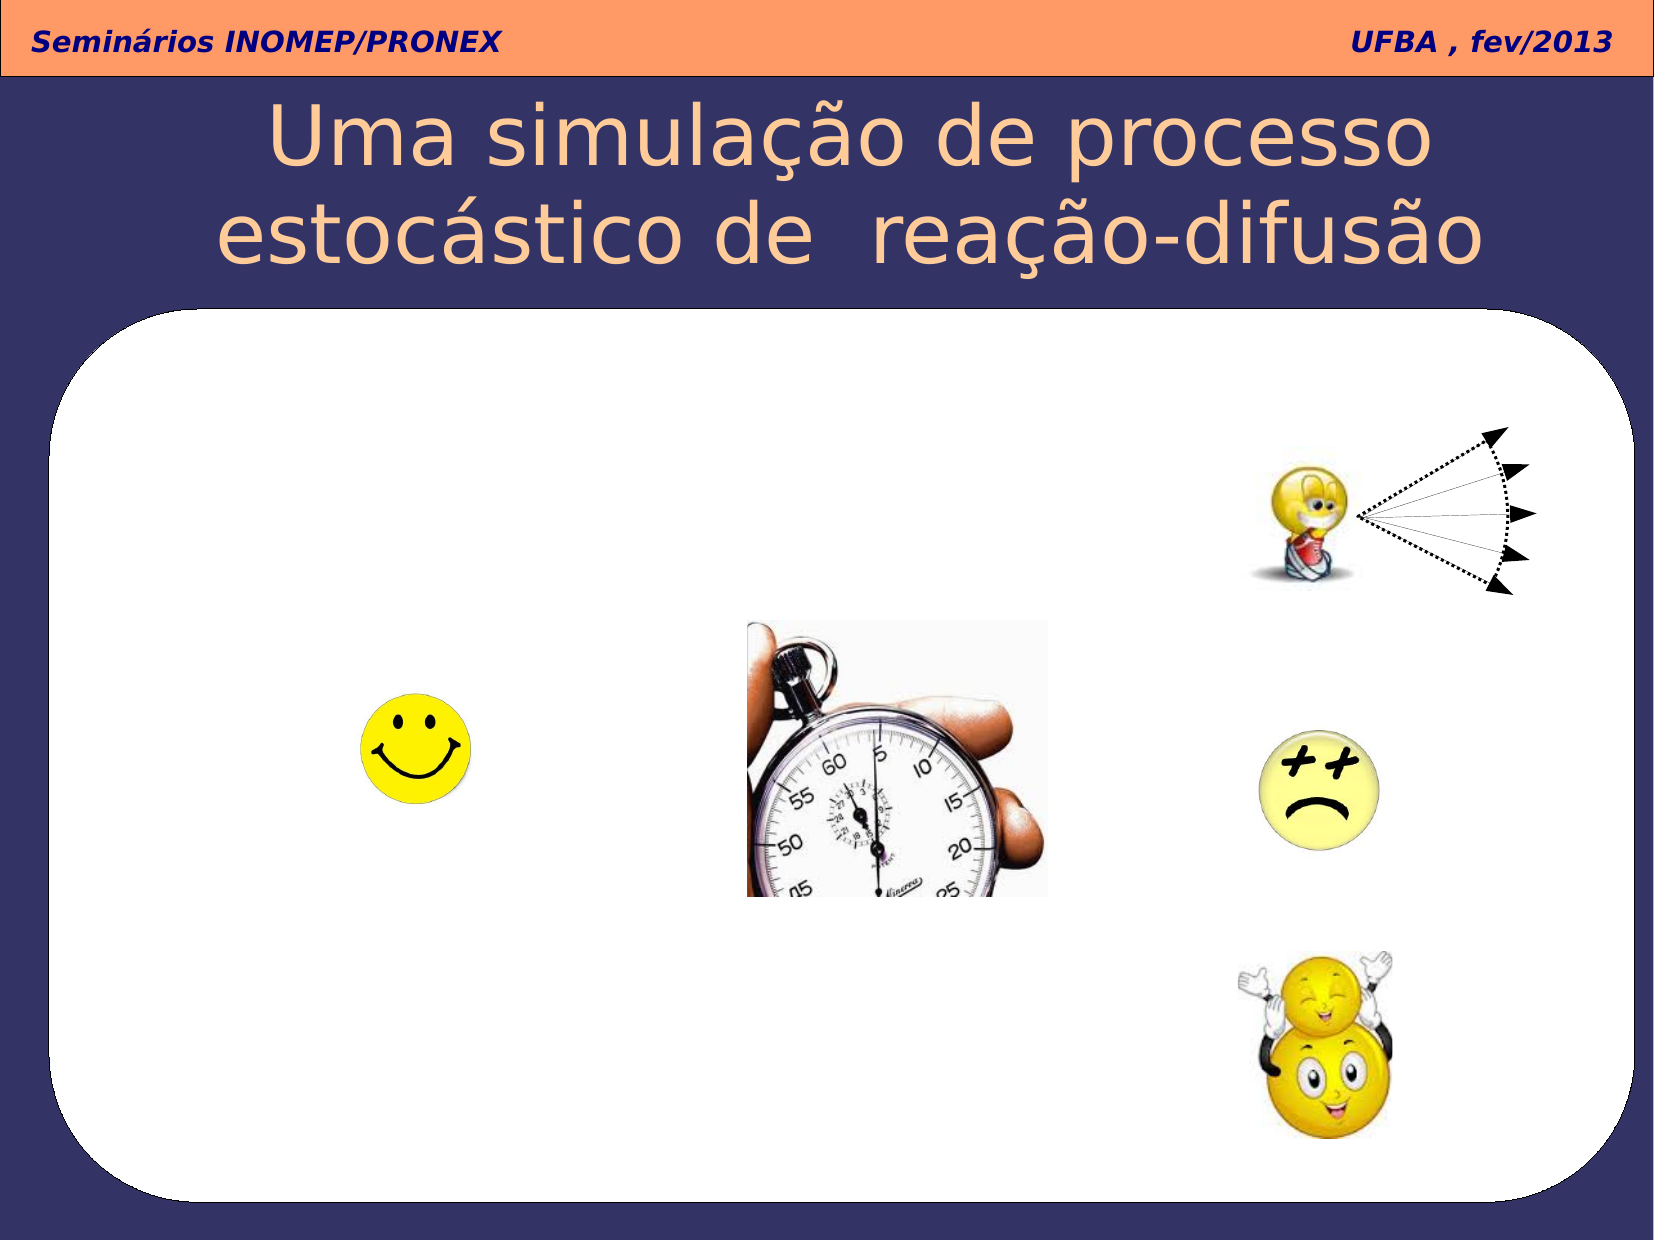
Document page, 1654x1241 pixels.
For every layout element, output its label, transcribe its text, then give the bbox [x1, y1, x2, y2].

picture [1237, 951, 1393, 1139]
picture [1370, 520, 1382, 527]
title Uma simulação de processo estocástico de reação-difusão [68, 87, 1634, 284]
picture [1369, 512, 1382, 517]
text_box [48, 308, 1635, 1203]
picture [355, 688, 476, 809]
picture [747, 620, 1048, 897]
picture [1231, 446, 1382, 591]
picture [1242, 711, 1393, 868]
picture [1365, 506, 1382, 516]
